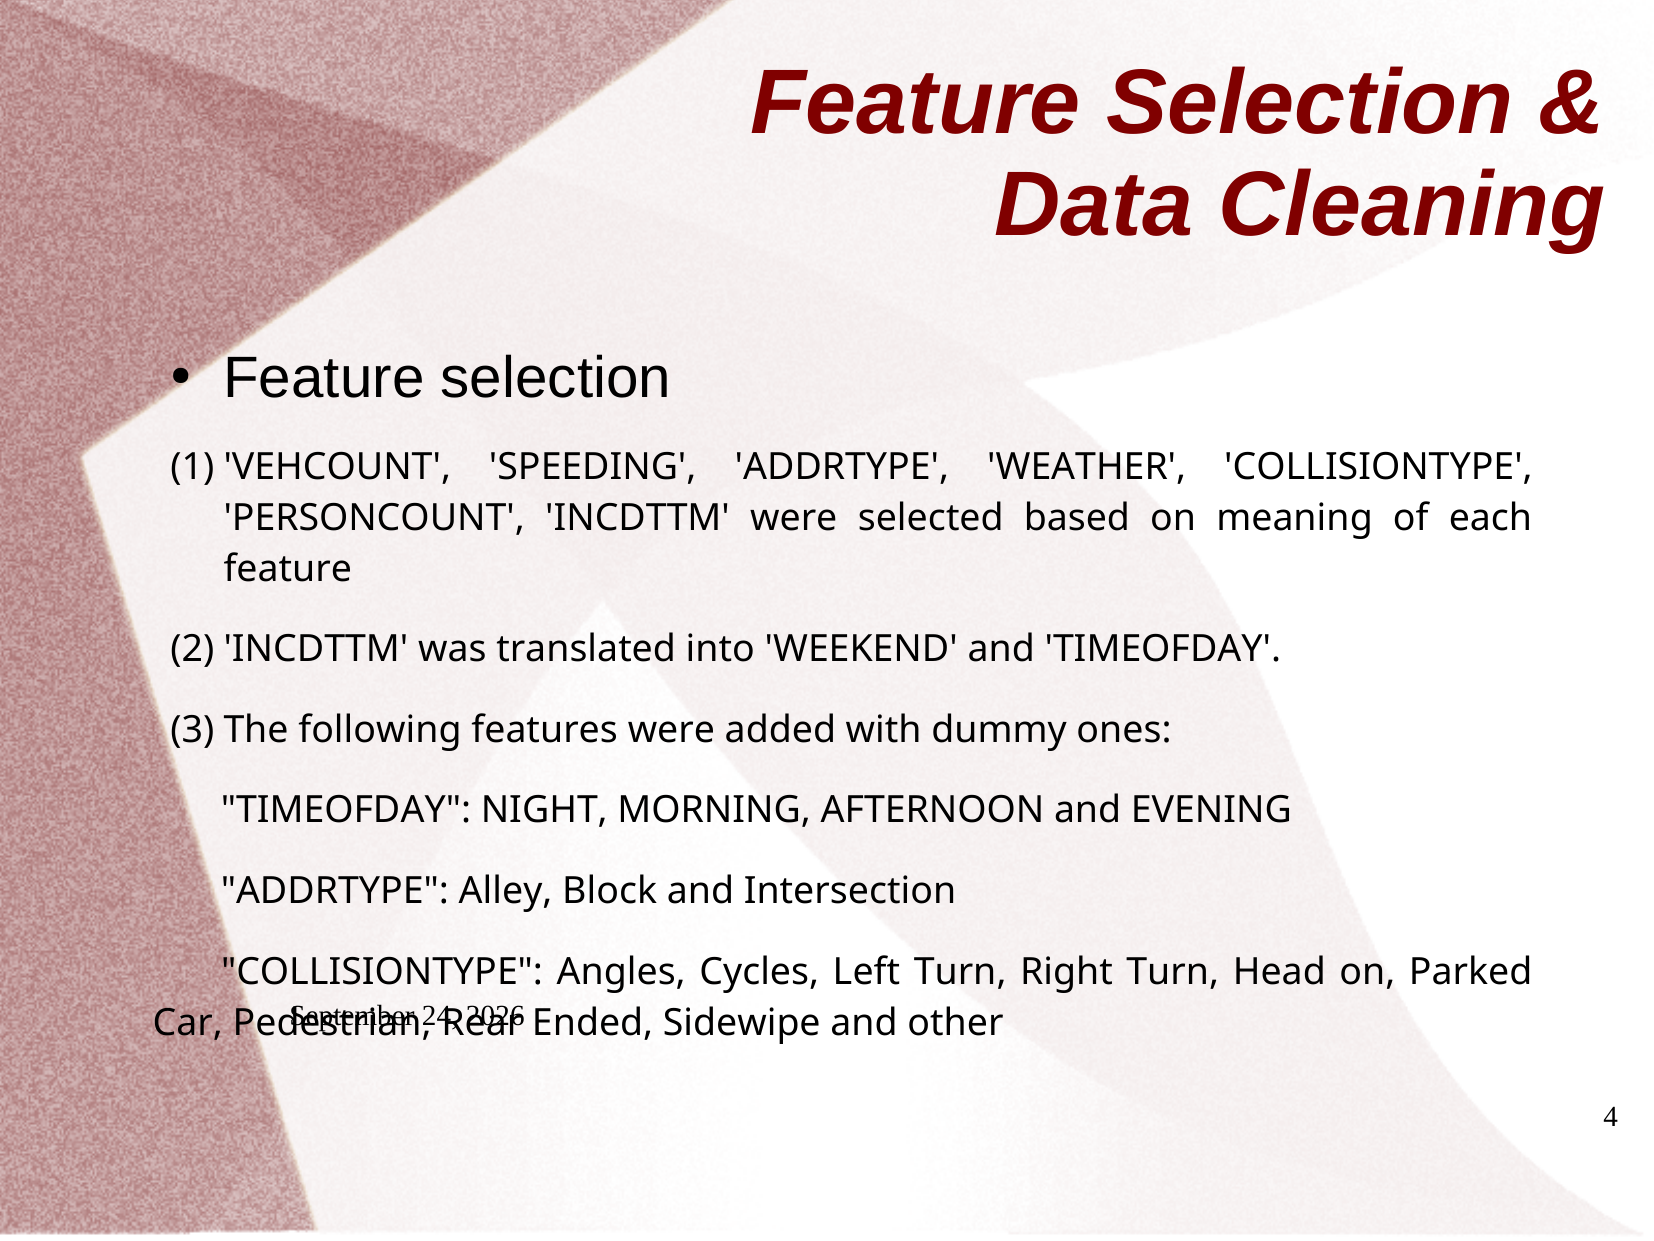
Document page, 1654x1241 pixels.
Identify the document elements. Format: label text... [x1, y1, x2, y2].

title Feature Selection & Data Cleaning [596, 49, 1607, 257]
picture [0, 0, 1654, 1241]
list Feature selection 'VEHCOUNT', 'SPEEDING', 'ADDRTYPE', 'WEATHER', 'COLLISIONTYPE', 'PERSONCOUNT', 'INCDTTM' were selected based on meaning of each feature 'INCDTTM' was translated into 'WEEKEND' and 'TIMEOFDAY'. The following features were added with dummy ones: "TIMEOFDAY": NIGHT, MORNING, AFTERNOON and EVENING "ADDRTYPE": Alley, Block and Intersection "COLLISIONTYPE": Angles, Cycles, Left Turn, Right Turn, Head on, Parked Car, Pedestrian, Rear Ended, Sidewipe and other [152, 344, 1534, 976]
